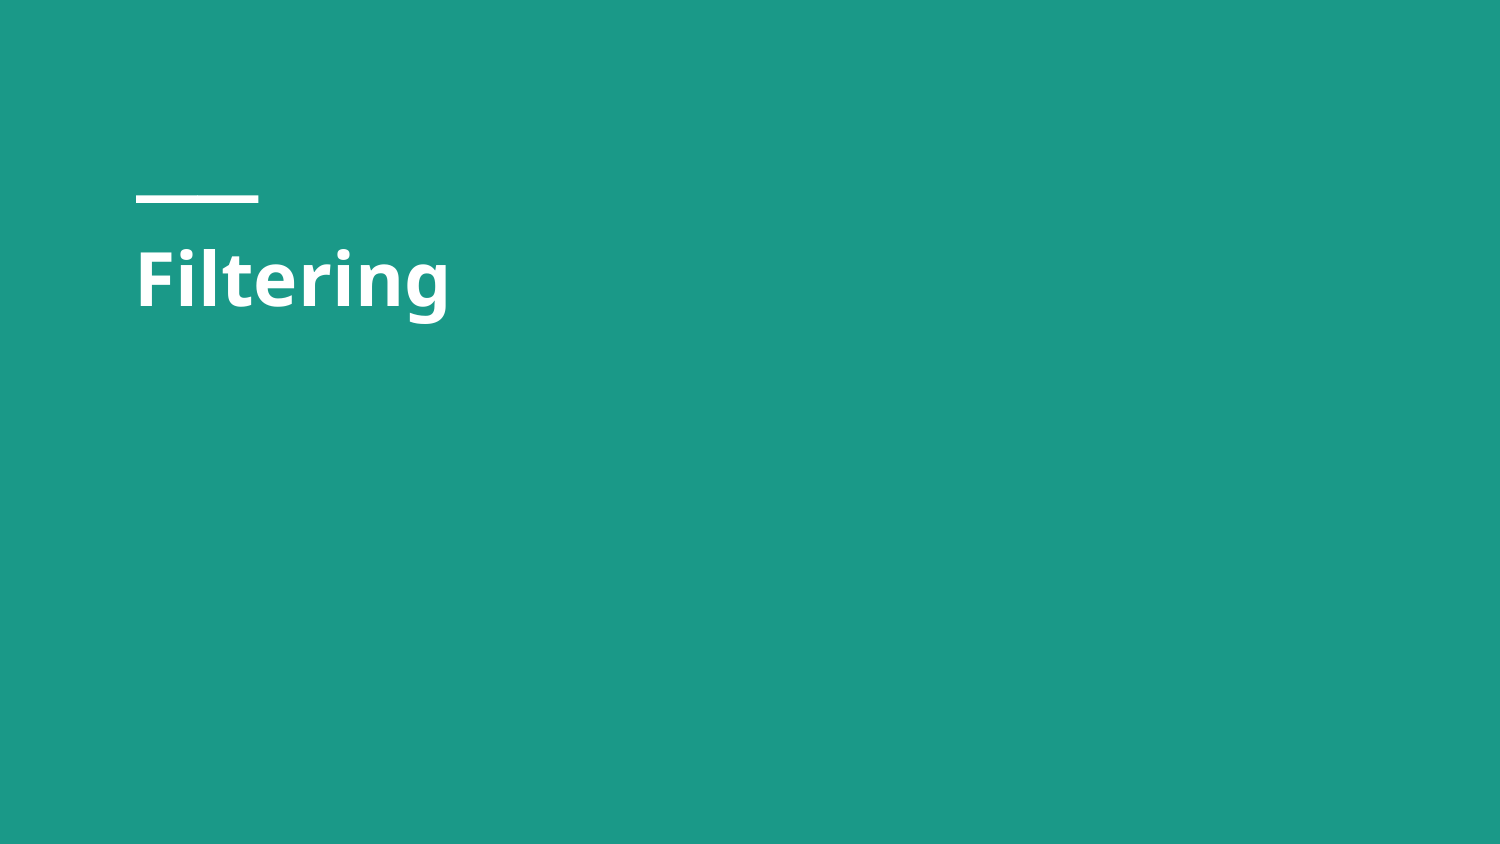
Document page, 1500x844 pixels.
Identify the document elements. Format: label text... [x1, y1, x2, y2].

title Filtering [119, 216, 1381, 466]
